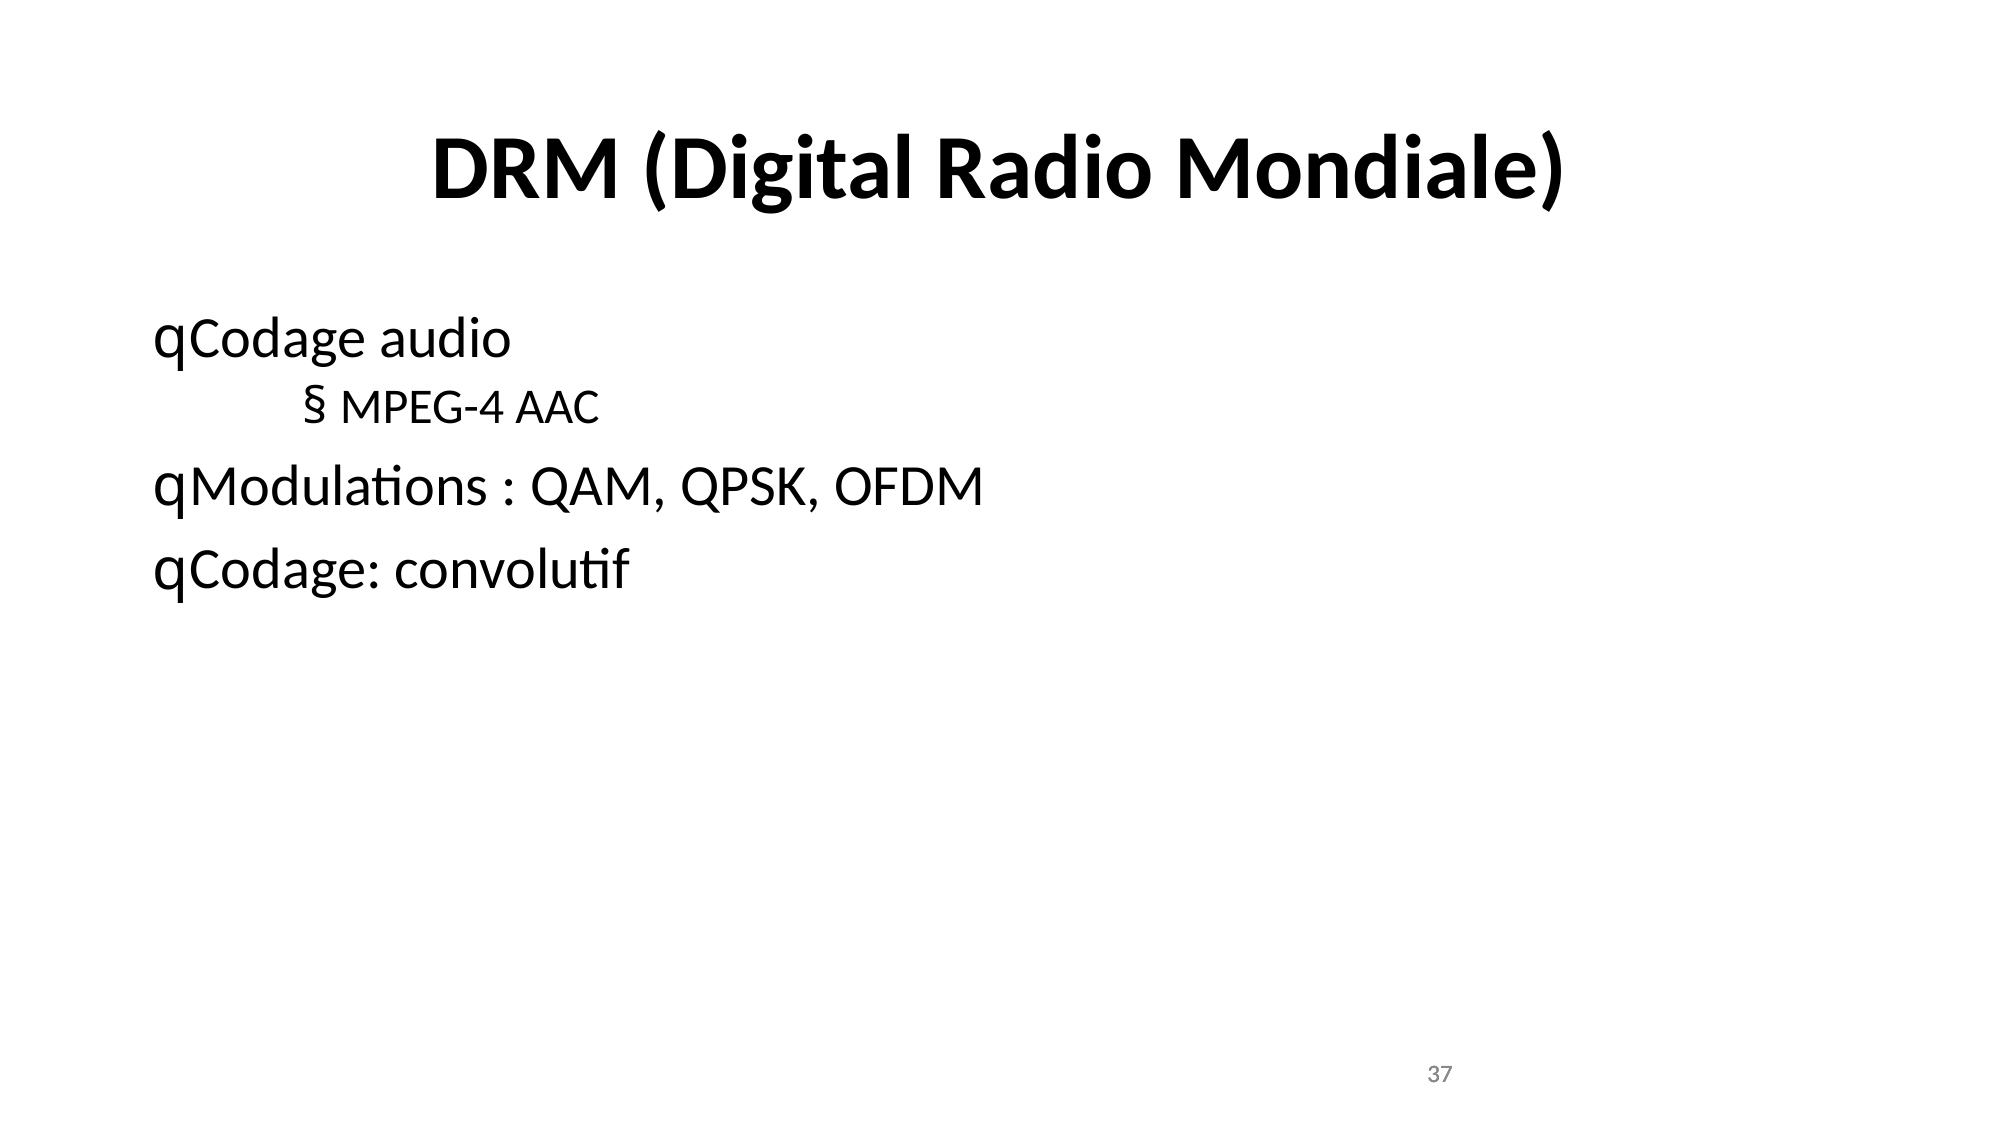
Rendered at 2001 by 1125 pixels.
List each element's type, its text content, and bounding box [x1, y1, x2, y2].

list Codage audio MPEG-4 AAC Modulations : QAM, QPSK, OFDM Codage: convolutif [137, 299, 1863, 1014]
title DRM (Digital Radio Mondiale) [137, 59, 1863, 278]
text_box [1412, 1042, 1863, 1103]
